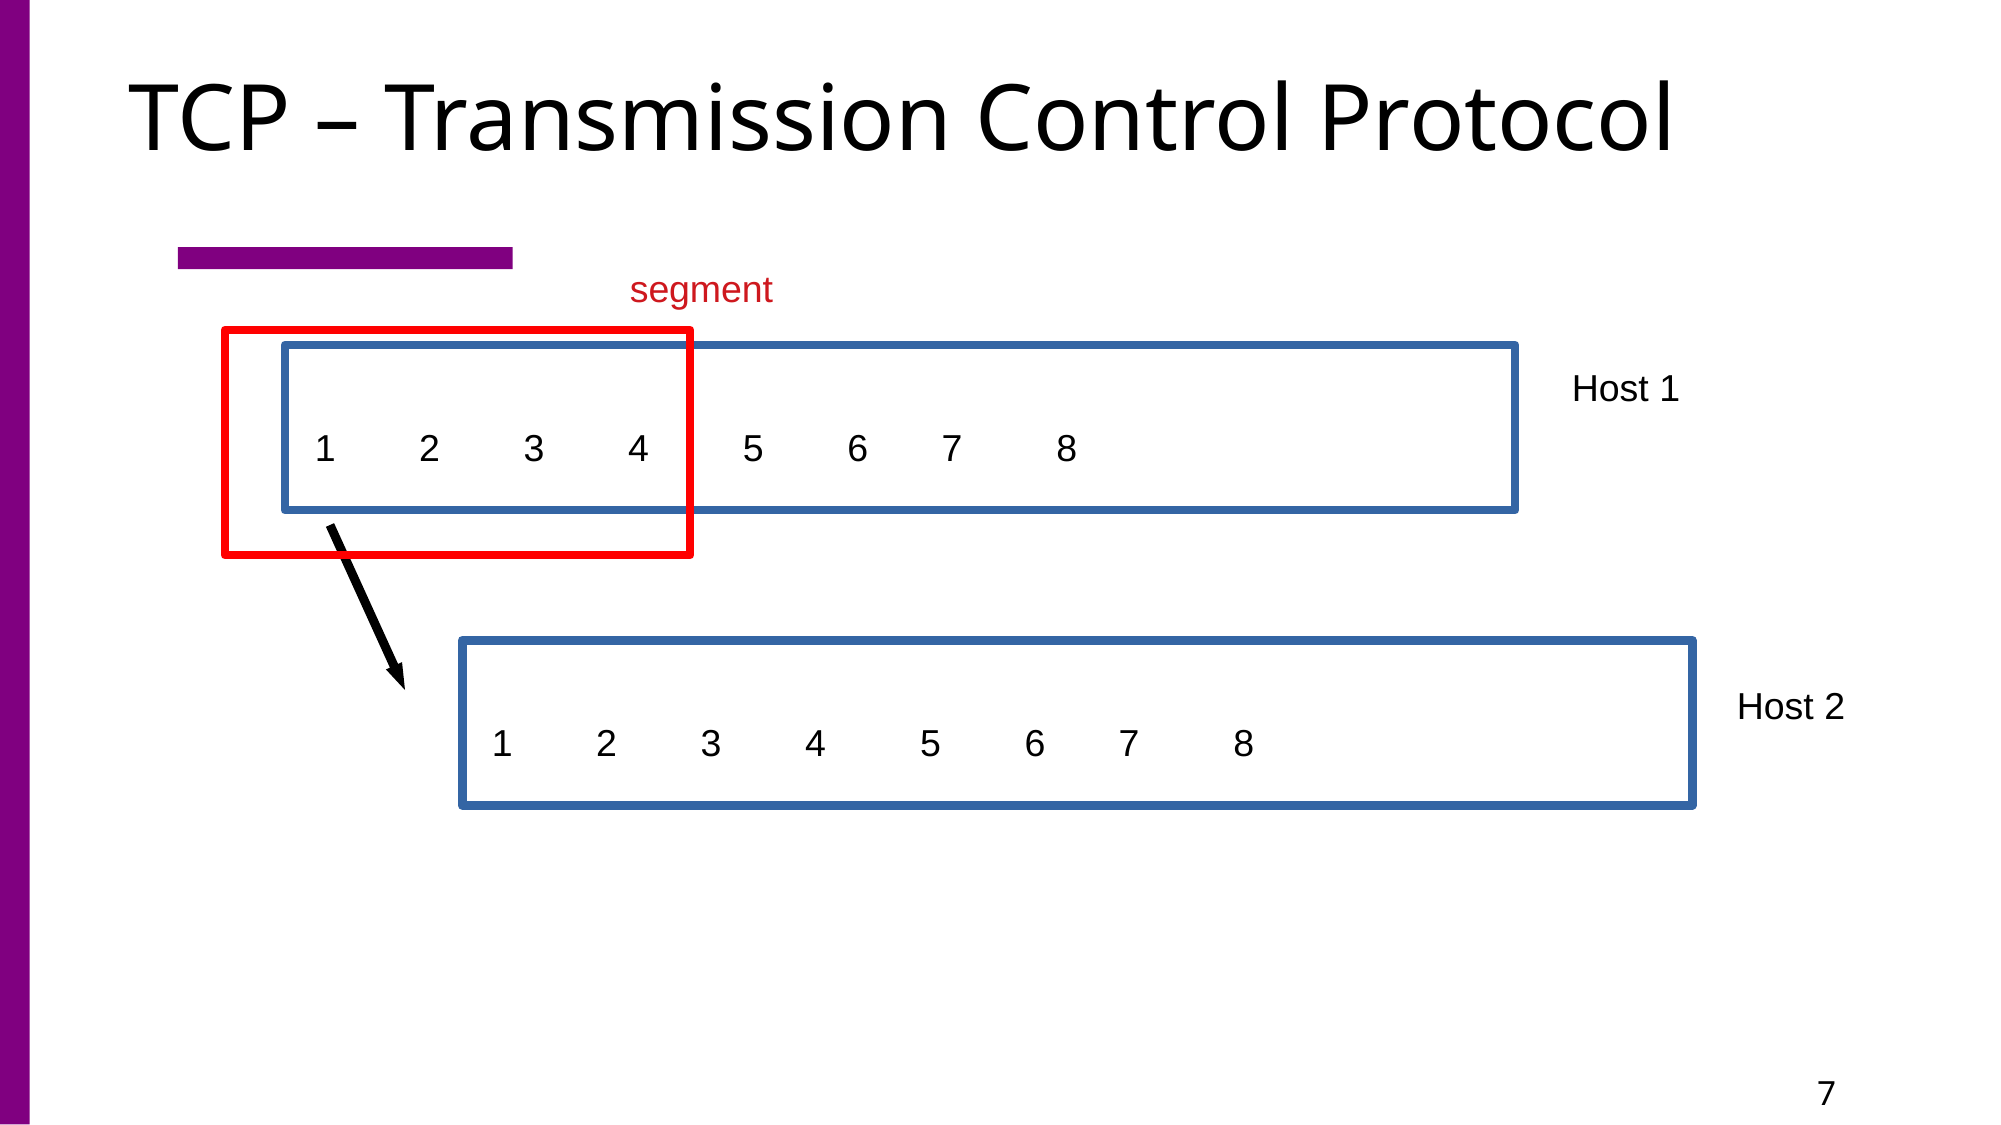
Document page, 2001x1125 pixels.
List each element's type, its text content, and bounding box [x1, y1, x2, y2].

text_box 1 2 3 4 5 6 7 8 [300, 420, 615, 477]
text_box 1 2 3 4 5 6 7 8 [477, 715, 1272, 773]
text_box 1 2 3 4 5 6 7 8 [976, 420, 1095, 477]
text_box Host 2 [1722, 678, 1861, 736]
text_box Host 1 [1557, 360, 1696, 417]
text_box segment [615, 261, 976, 571]
title TCP – Transmission Control Protocol [77, 41, 1881, 187]
